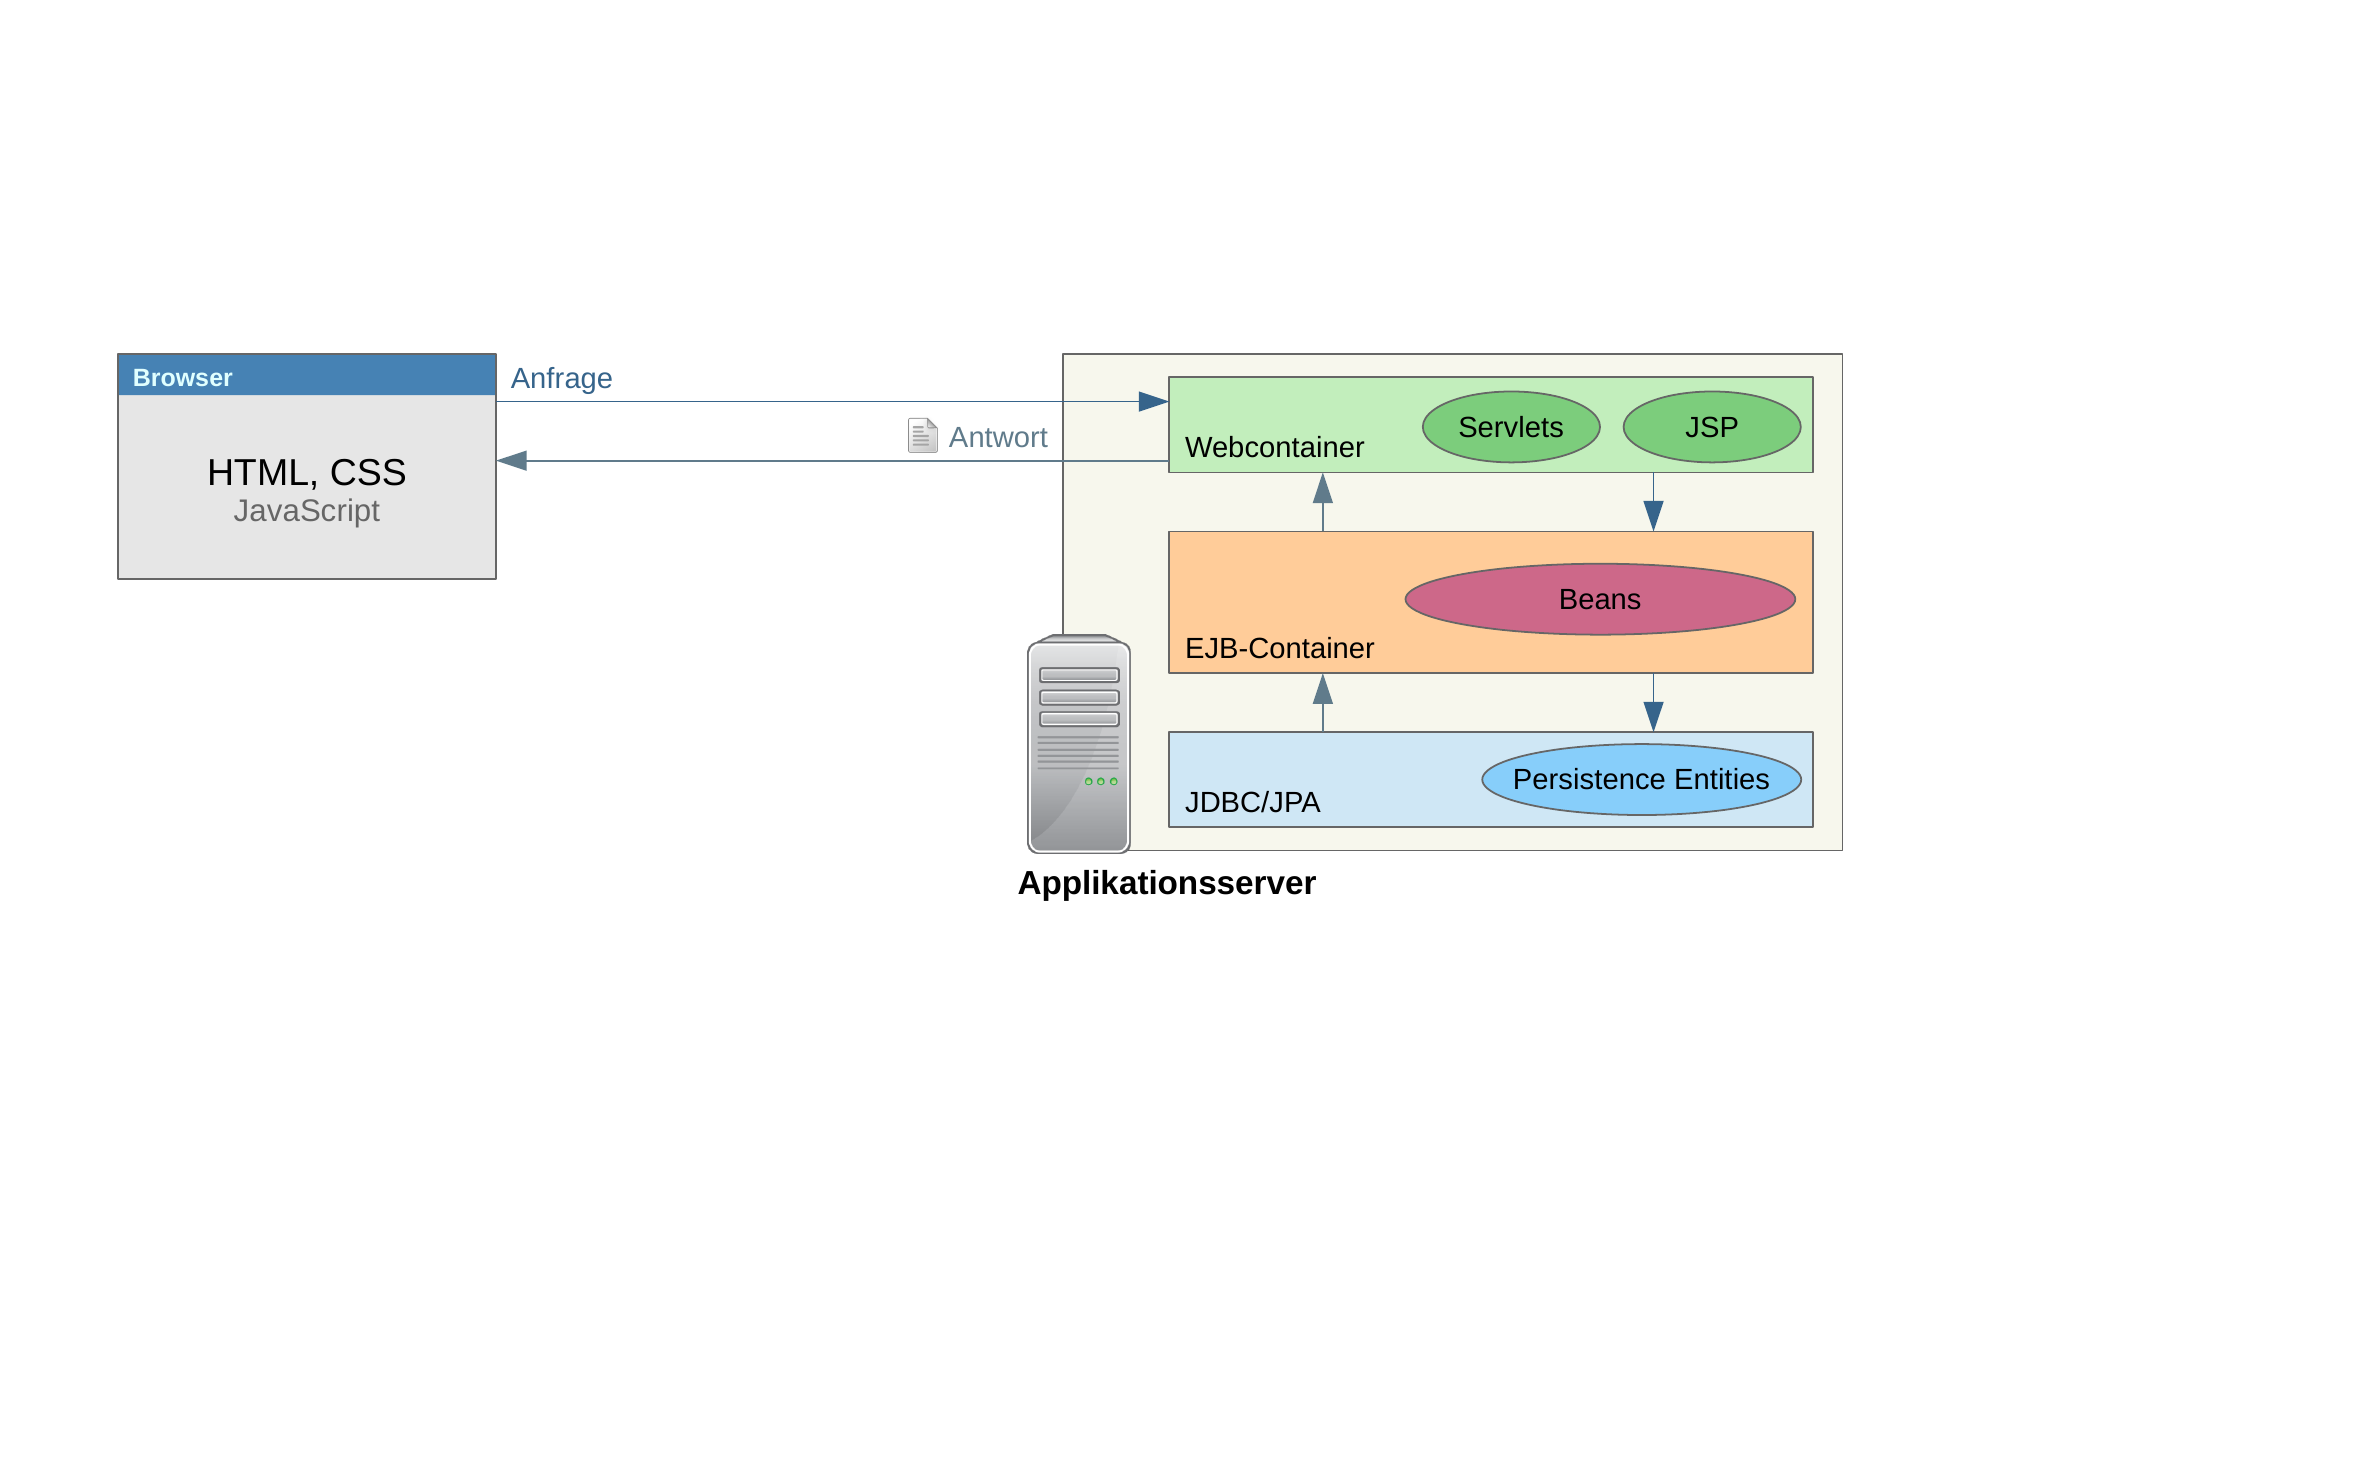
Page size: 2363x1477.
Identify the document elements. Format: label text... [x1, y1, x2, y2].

text_box [1062, 354, 1843, 851]
text_box [1324, 674, 1653, 732]
picture [901, 413, 945, 457]
text_box [119, 355, 495, 578]
text_box Anfrage [496, 354, 629, 402]
text_box Browser [119, 356, 249, 400]
text_box [1062, 402, 1169, 460]
text_box Antwort [934, 413, 1063, 461]
text_box [1324, 473, 1653, 531]
text_box Persistence Entities [1482, 744, 1802, 816]
text_box Servlets [1422, 391, 1601, 463]
text_box Beans [1405, 563, 1796, 635]
text_box JDBC/JPA [1169, 732, 1813, 827]
text_box EJB-Container [1169, 531, 1813, 674]
text_box JSP [1623, 391, 1801, 463]
text_box HTML, CSS JavaScript [159, 437, 456, 543]
text_box Applikationsserver [1017, 857, 1317, 910]
text_box Webcontainer [1169, 377, 1813, 473]
picture [1027, 634, 1131, 854]
